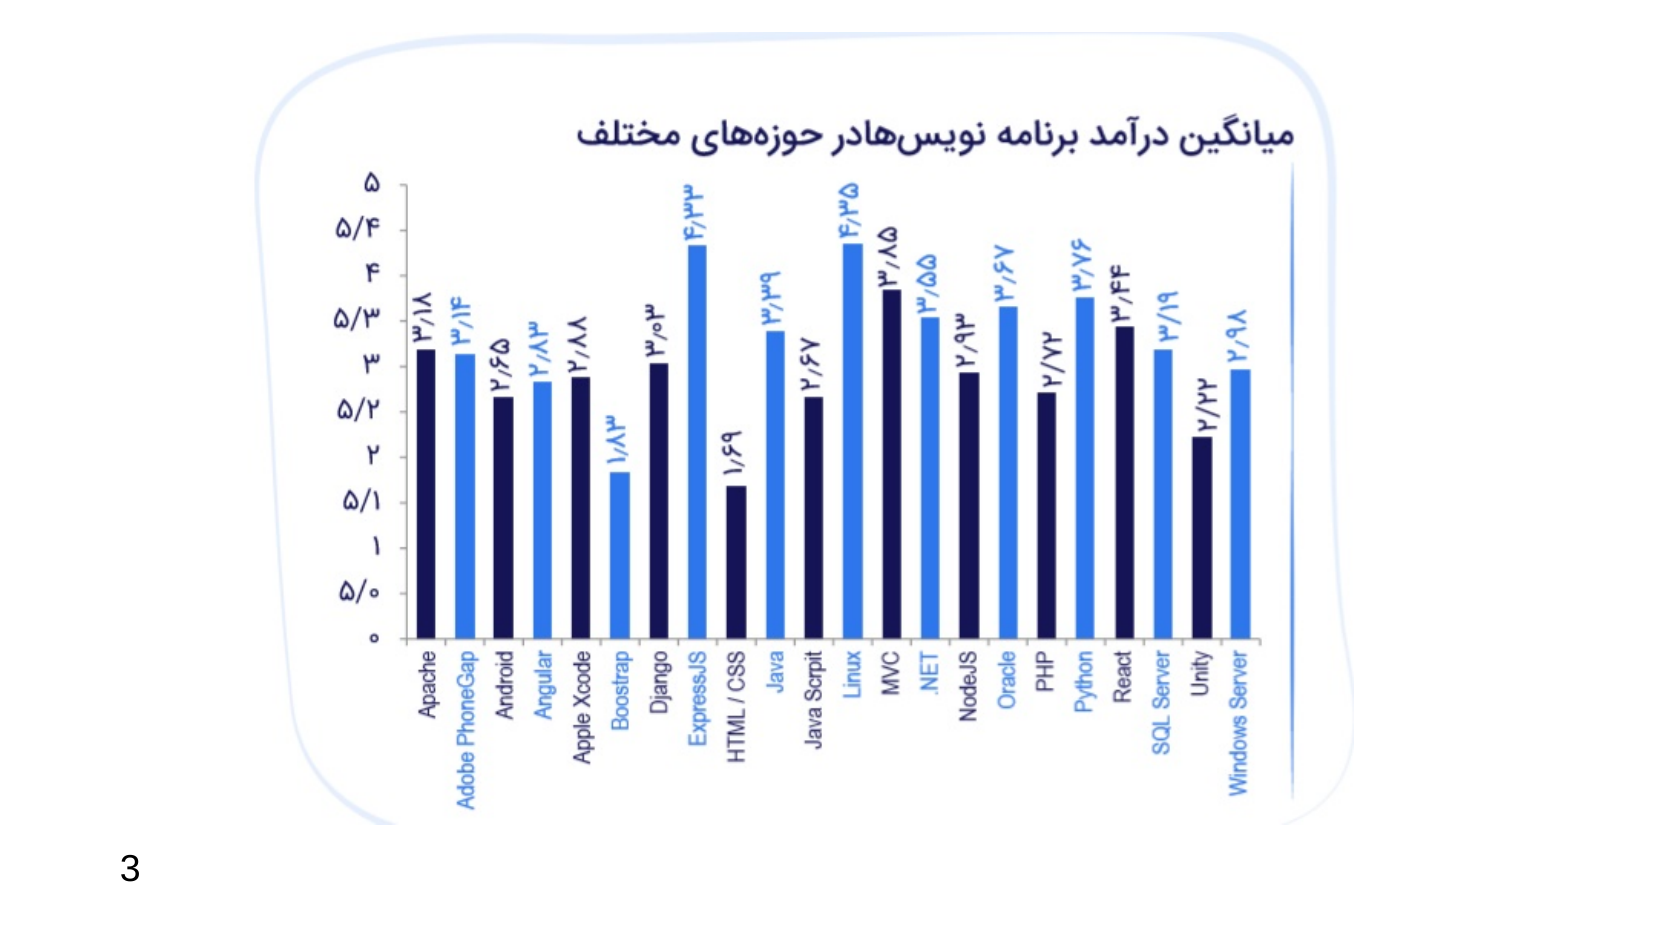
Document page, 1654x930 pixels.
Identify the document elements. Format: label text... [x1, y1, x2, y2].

picture [224, 32, 1354, 825]
text_box 3 [105, 840, 156, 897]
